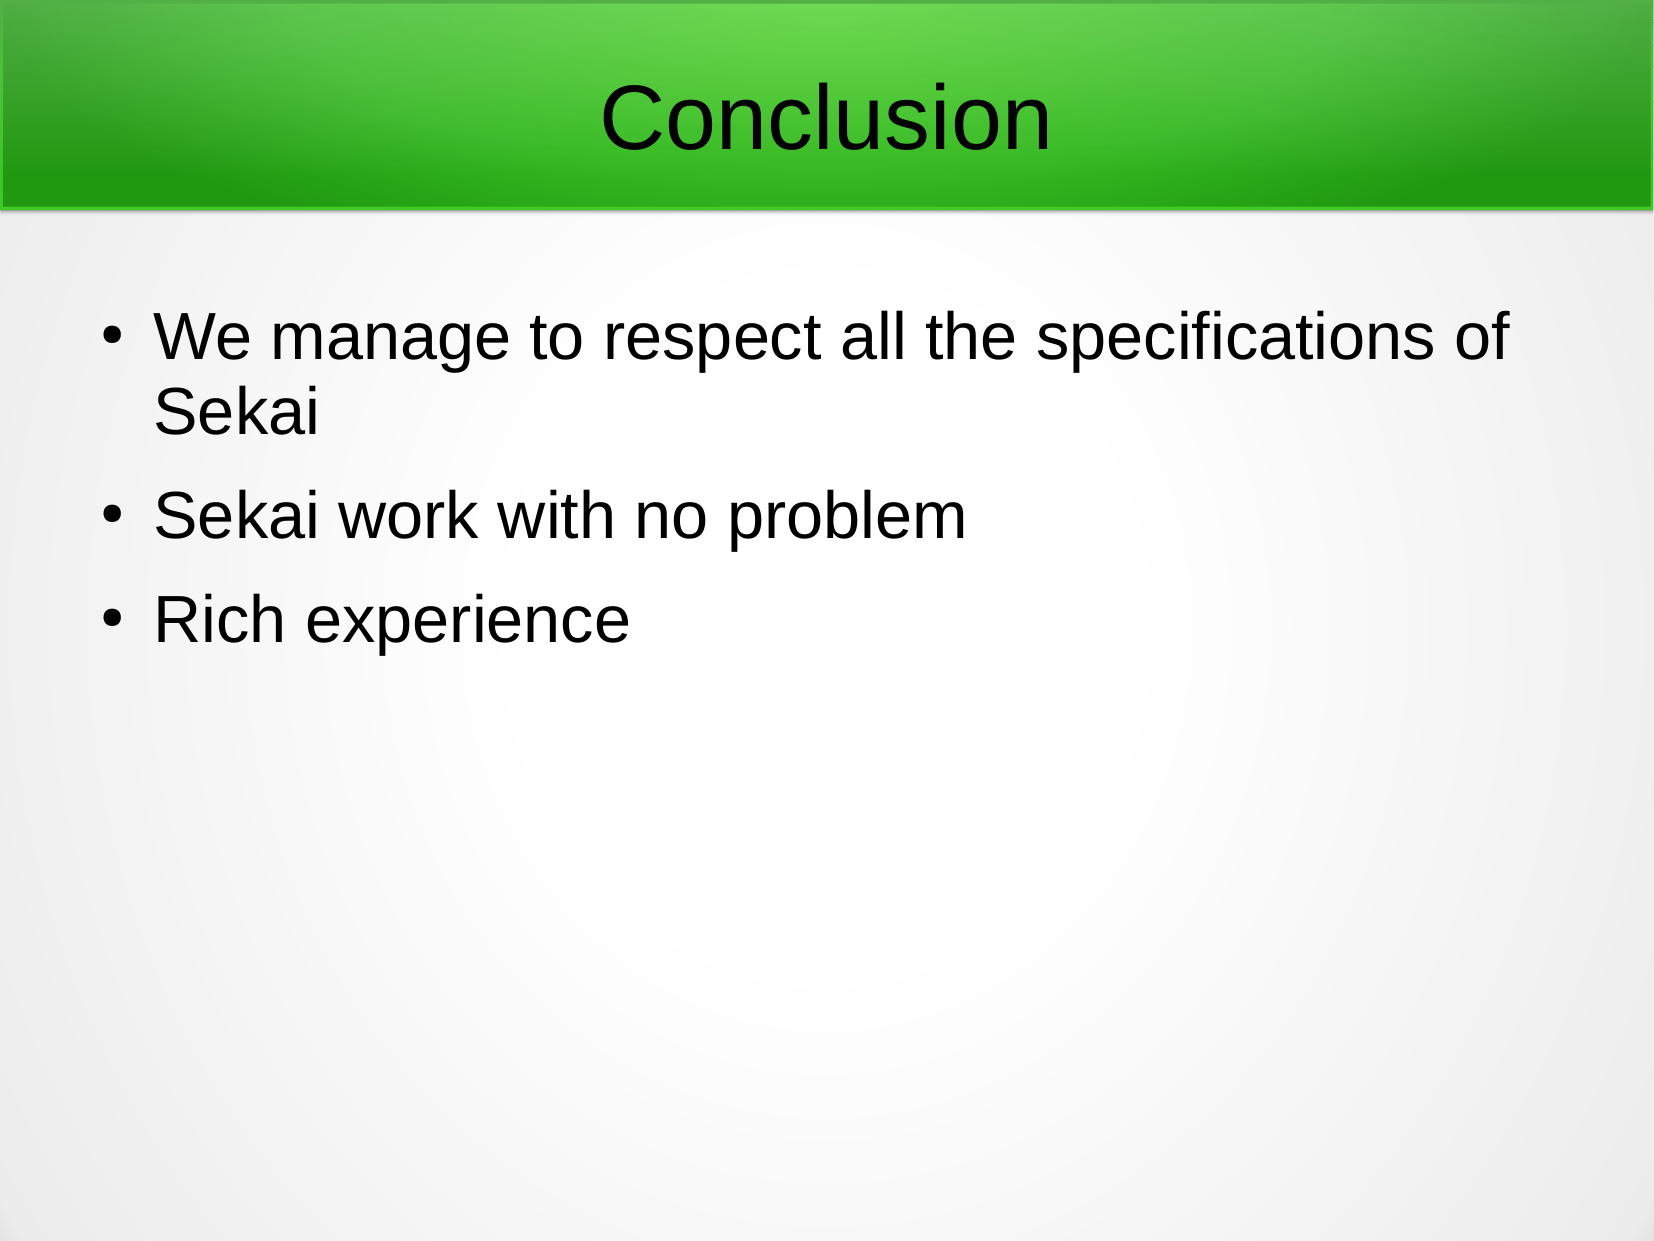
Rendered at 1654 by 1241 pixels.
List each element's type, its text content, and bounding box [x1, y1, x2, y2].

title Conclusion [82, 44, 1571, 192]
list We manage to respect all the specifications of Sekai Sekai work with no problem Rich experience [82, 299, 1571, 1019]
